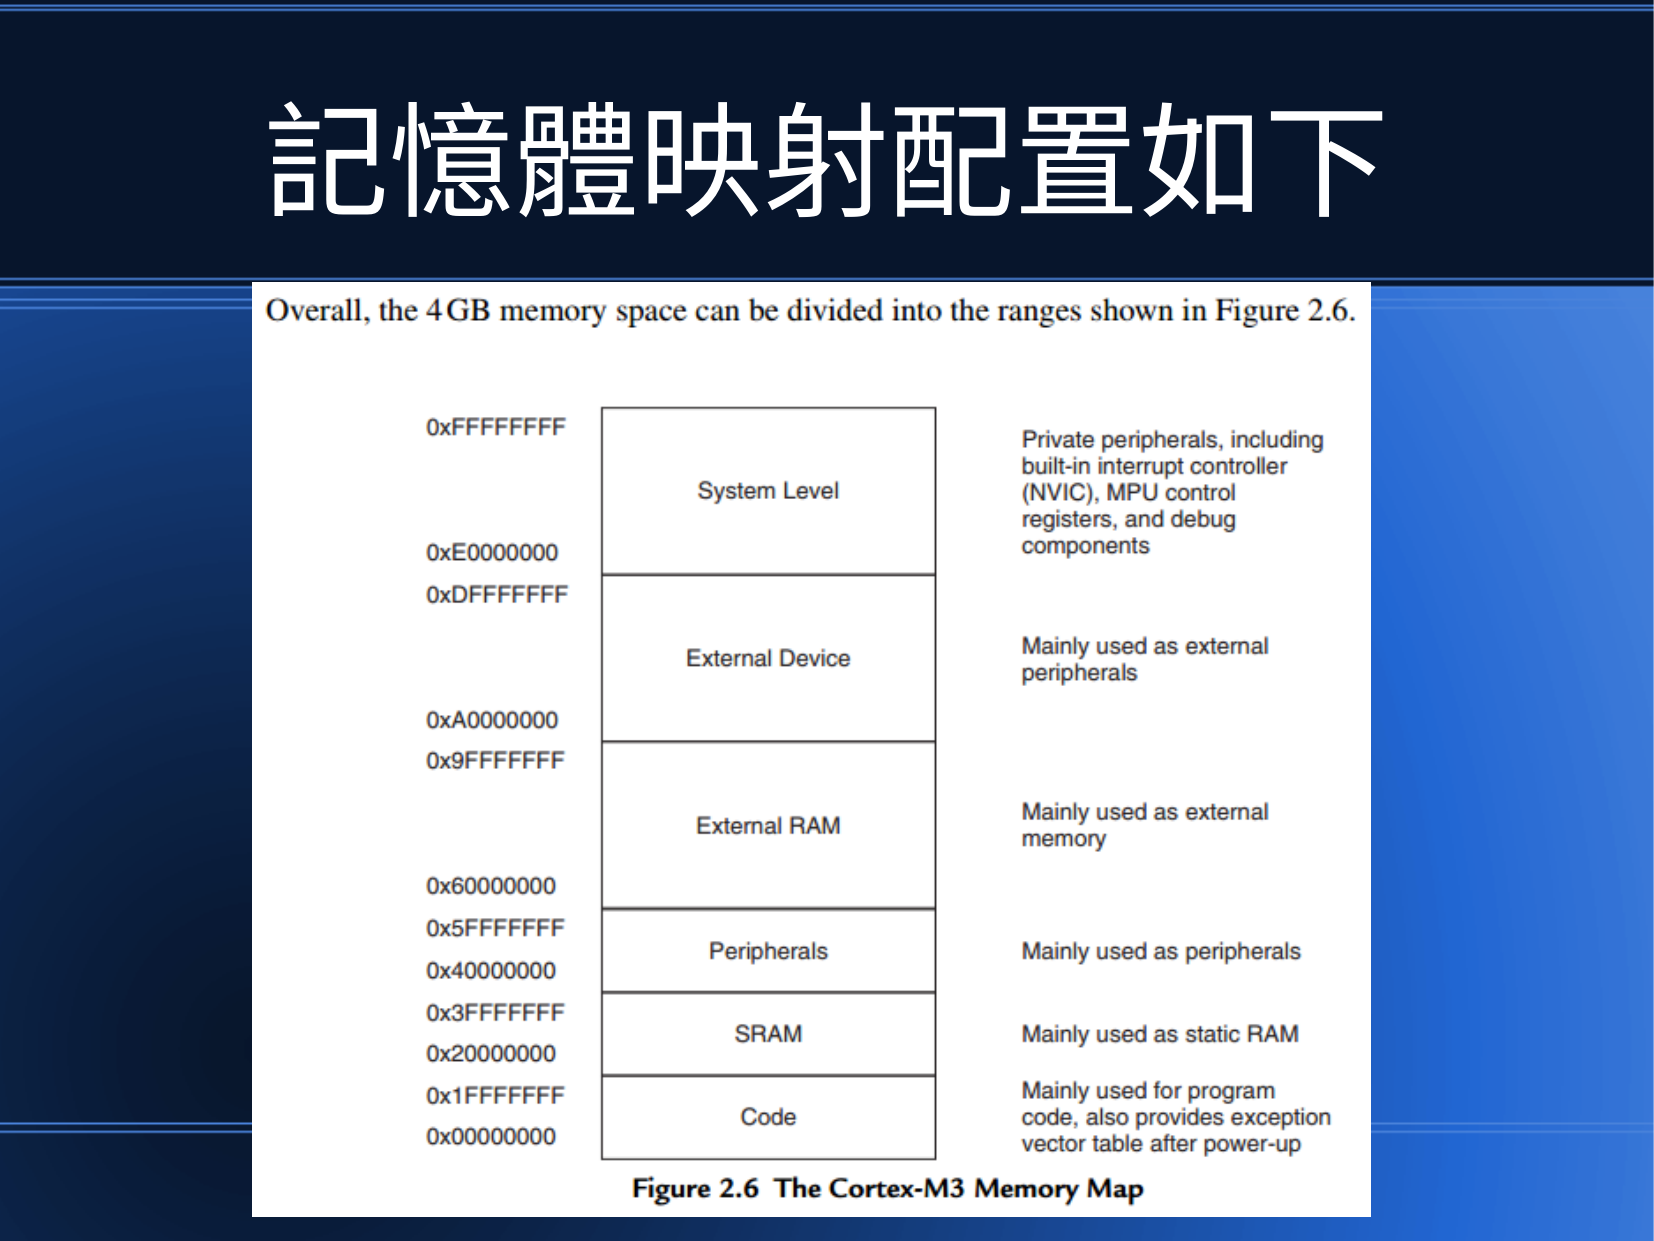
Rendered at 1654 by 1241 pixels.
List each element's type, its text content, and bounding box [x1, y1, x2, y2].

title 記憶體映射配置如下 [82, 49, 1571, 257]
picture [0, 0, 1654, 1241]
